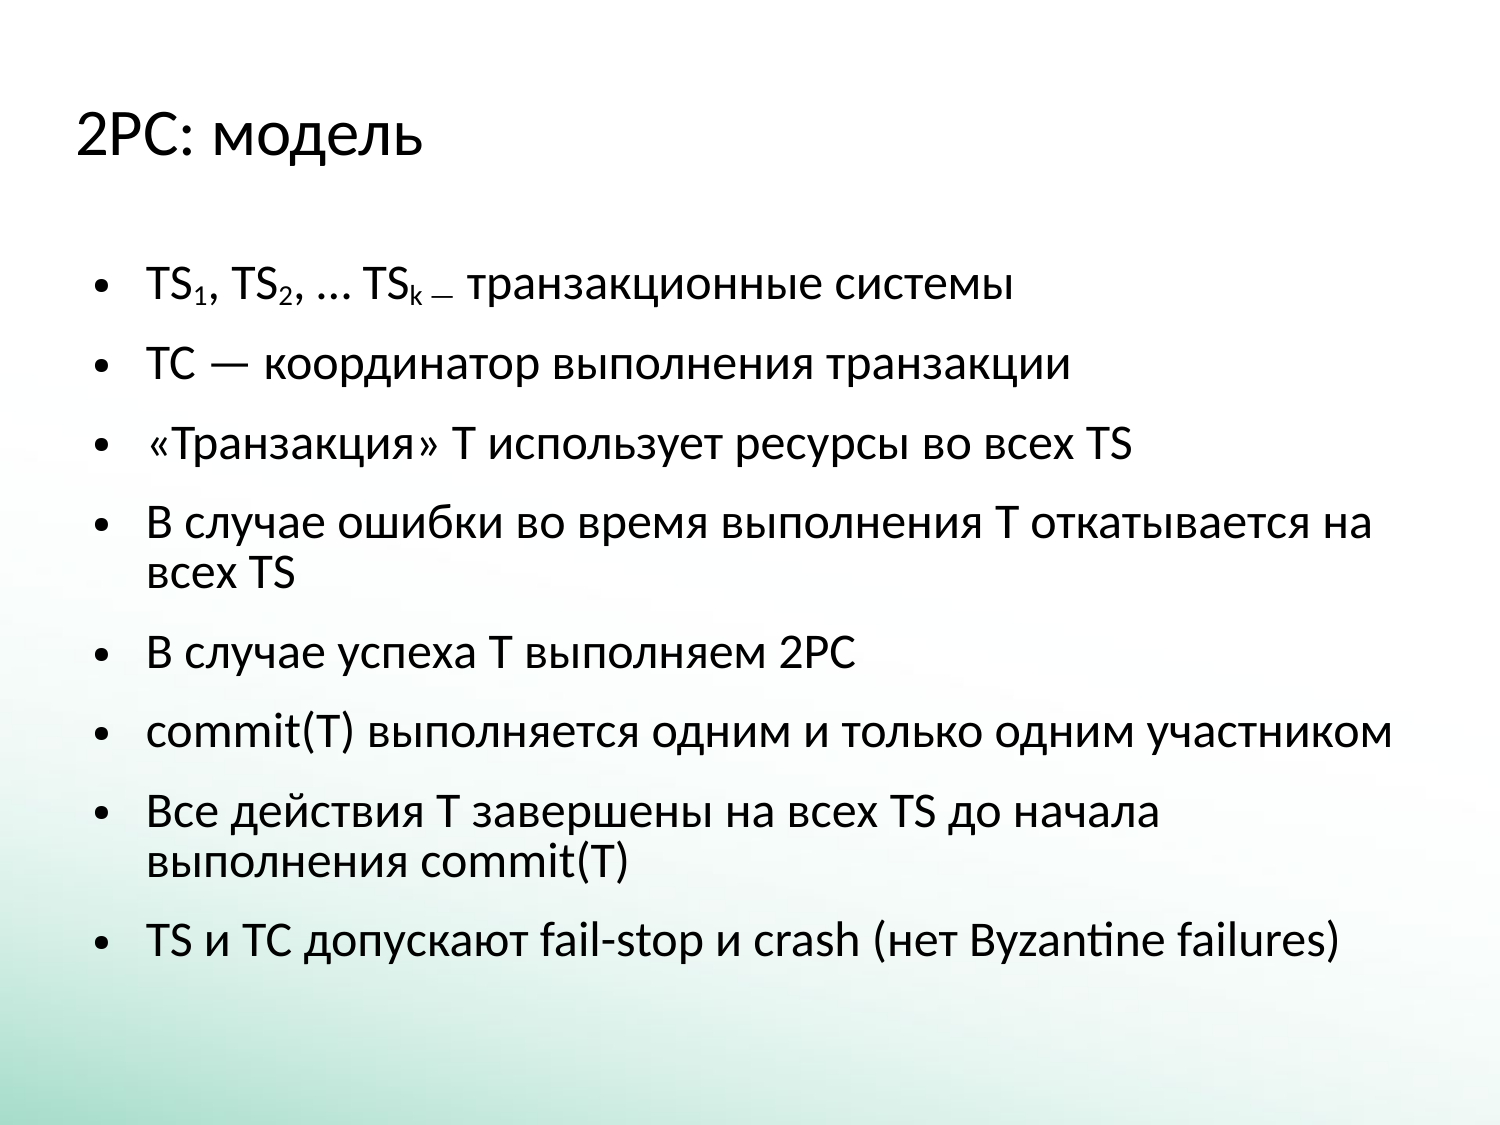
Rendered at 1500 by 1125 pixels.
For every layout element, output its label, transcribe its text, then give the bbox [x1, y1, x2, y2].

picture [0, 0, 1500, 1125]
title 2PC: модель [75, 45, 1425, 233]
list TS1, TS2, … TSk — транзакционные системы TC — координатор выполнения транзакции «Транзакция» T использует ресурсы во всех TS В случае ошибки во время выполнения T откатывается на всех TS В случае успеха T выполняем 2PC commit(T) выполняется одним и только одним участником Все действия T завершены на всех TS до начала выполнения commit(T) TS и TC допускают fail-stop и crash (нет Byzantine failures) [75, 262, 1425, 1005]
